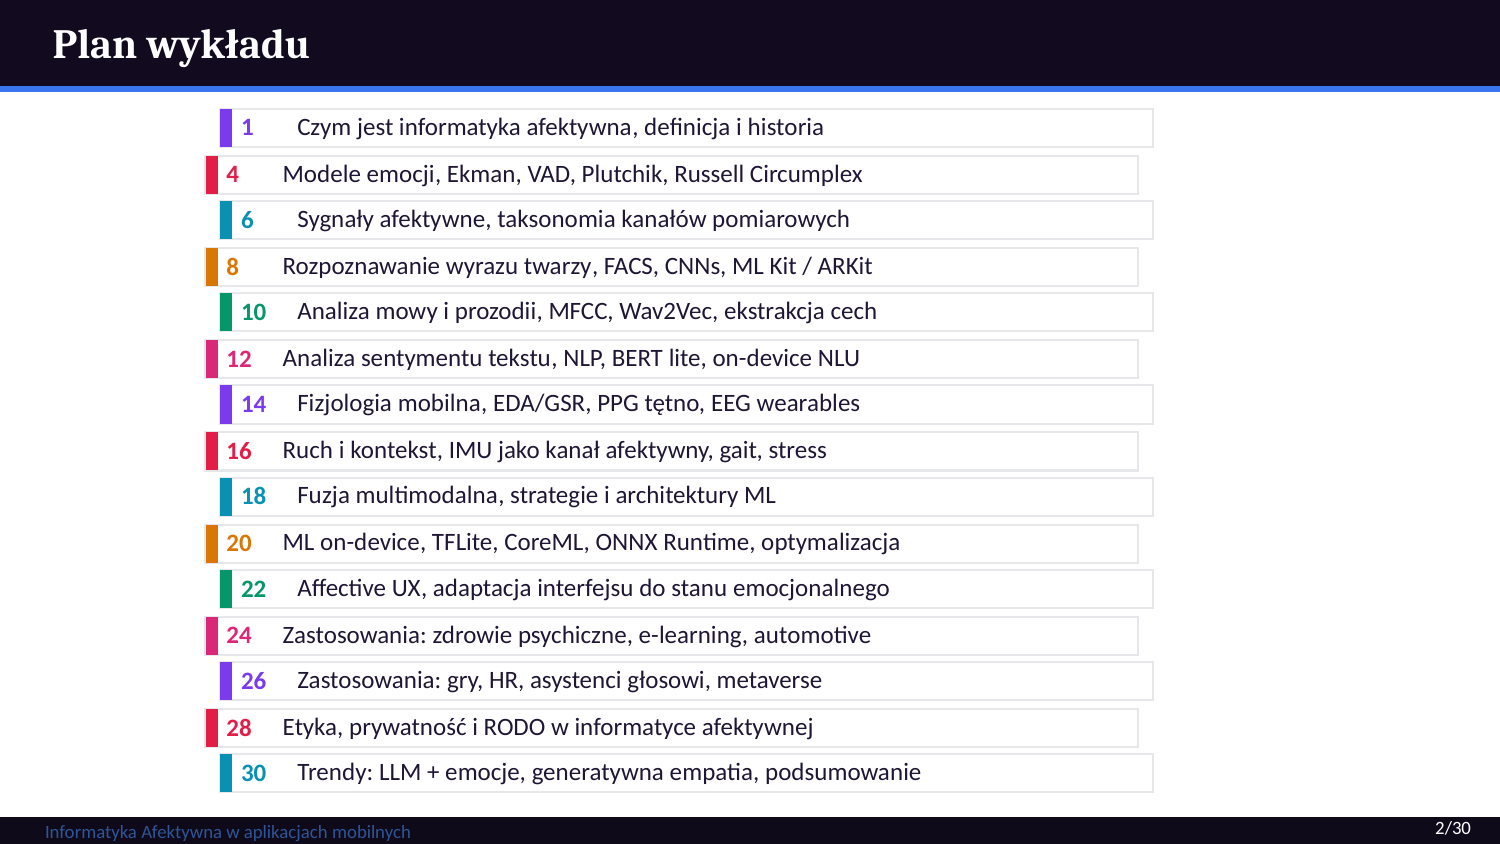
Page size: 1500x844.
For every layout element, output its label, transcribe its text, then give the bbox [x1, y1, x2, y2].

text_box 20 [226, 526, 283, 558]
text_box Etyka, prywatność i RODO w informatyce afektywnej [283, 707, 1127, 743]
text_box [220, 478, 1153, 516]
text_box 28 [226, 710, 283, 742]
text_box 8 [226, 249, 283, 281]
text_box Analiza sentymentu tekstu, NLP, BERT lite, on-device NLU [283, 339, 1127, 374]
text_box [220, 662, 1153, 700]
text_box 6 [241, 202, 297, 234]
text_box Sygnały afektywne, taksonomia kanałów pomiarowych [297, 199, 1141, 235]
text_box [220, 201, 1153, 239]
text_box [220, 754, 1153, 792]
text_box Zastosowania: zdrowie psychiczne, e-learning, automotive [283, 615, 1127, 651]
text_box 24 [226, 618, 283, 650]
text_box Modele emocji, Ekman, VAD, Plutchik, Russell Circumplex [283, 154, 1127, 190]
text_box Plan wykładu [53, 0, 1448, 83]
text_box [206, 248, 1138, 286]
text_box [206, 525, 1138, 563]
text_box 12 [226, 341, 283, 373]
text_box Informatyka Afektywna w aplikacjach mobilnych [45, 819, 1420, 843]
text_box [220, 385, 1153, 424]
text_box 22 [241, 571, 297, 603]
text_box 30 [241, 755, 297, 787]
text_box Analiza mowy i prozodii, MFCC, Wav2Vec, ekstrakcja cech [297, 292, 1141, 327]
text_box Trendy: LLM + emocje, generatywna empatia, podsumowanie [297, 753, 1141, 789]
text_box Fizjologia mobilna, EDA/GSR, PPG tętno, EEG wearables [297, 384, 1141, 420]
text_box 10 [241, 294, 297, 326]
text_box 14 [241, 387, 297, 419]
text_box [206, 709, 1138, 747]
text_box Rozpoznawanie wyrazu twarzy, FACS, CNNs, ML Kit / ARKit [283, 246, 1127, 282]
text_box [206, 432, 1138, 470]
text_box [206, 340, 1138, 378]
text_box 16 [226, 434, 283, 465]
text_box /30 [1420, 817, 1500, 844]
text_box Ruch i kontekst, IMU jako kanał afektywny, gait, stress [283, 431, 1127, 467]
text_box 18 [241, 479, 297, 511]
text_box 1 [241, 110, 297, 142]
text_box 26 [241, 663, 297, 695]
text_box [206, 617, 1138, 655]
text_box Zastosowania: gry, HR, asystenci głosowi, metaverse [297, 661, 1141, 696]
text_box [0, 0, 1500, 92]
text_box 4 [226, 157, 283, 189]
text_box Affective UX, adaptacja interfejsu do stanu emocjonalnego [297, 568, 1141, 604]
text_box [220, 570, 1153, 608]
text_box [220, 293, 1153, 331]
text_box [220, 109, 1153, 147]
text_box Fuzja multimodalna, strategie i architektury ML [297, 476, 1141, 512]
text_box [0, 817, 1420, 844]
text_box [206, 156, 1138, 194]
text_box Czym jest informatyka afektywna, definicja i historia [297, 107, 1141, 143]
text_box ML on-device, TFLite, CoreML, ONNX Runtime, optymalizacja [283, 523, 1127, 559]
